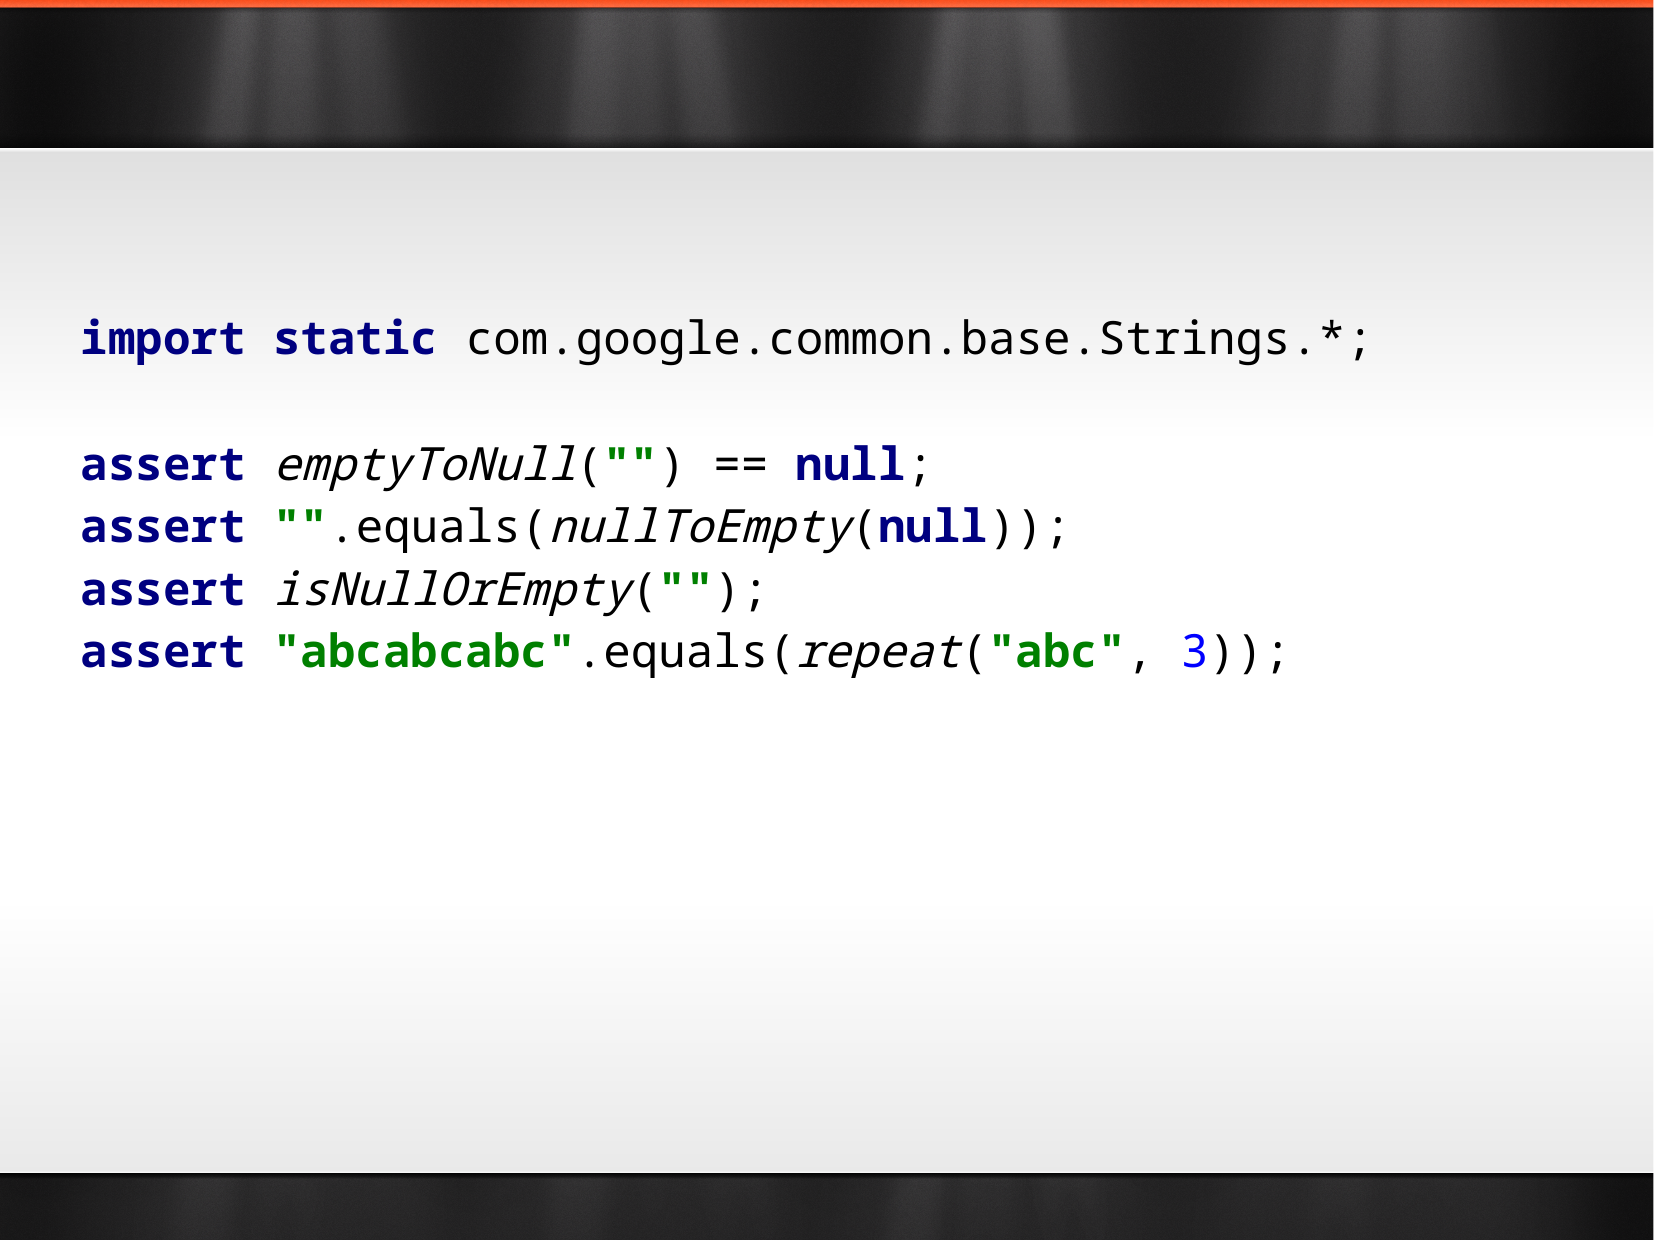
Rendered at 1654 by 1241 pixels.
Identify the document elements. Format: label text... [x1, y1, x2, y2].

picture [0, 0, 1654, 1240]
subtitle import static com.google.common.base.Strings.*; assert emptyToNull("") == null; assert "".equals(nullToEmpty(null)); assert isNullOrEmpty(""); assert "abcabcabc".equals(repeat("abc", 3)); [80, 305, 1654, 1125]
